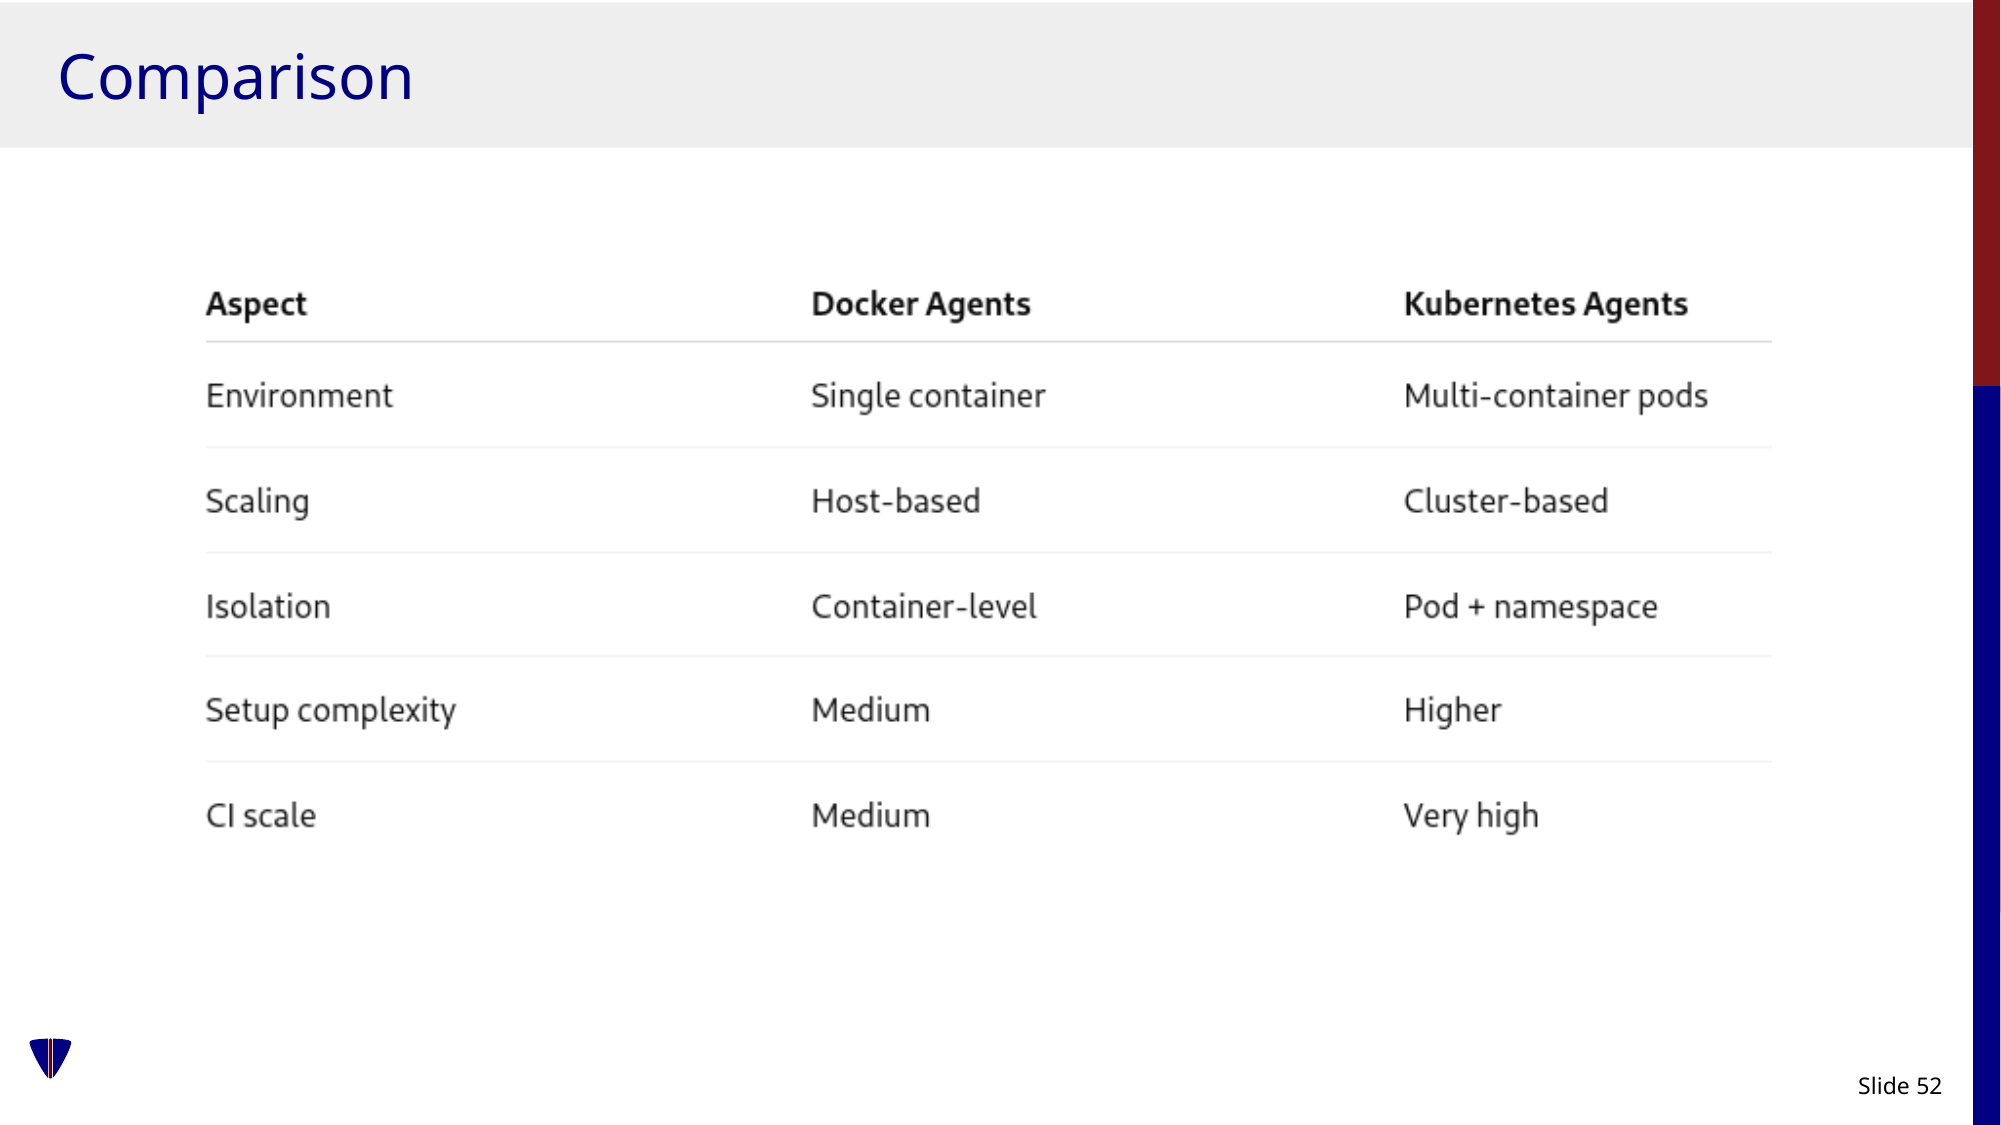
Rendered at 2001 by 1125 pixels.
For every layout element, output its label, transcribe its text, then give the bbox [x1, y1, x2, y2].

picture [195, 265, 1772, 886]
title Comparison [0, 2, 1973, 148]
